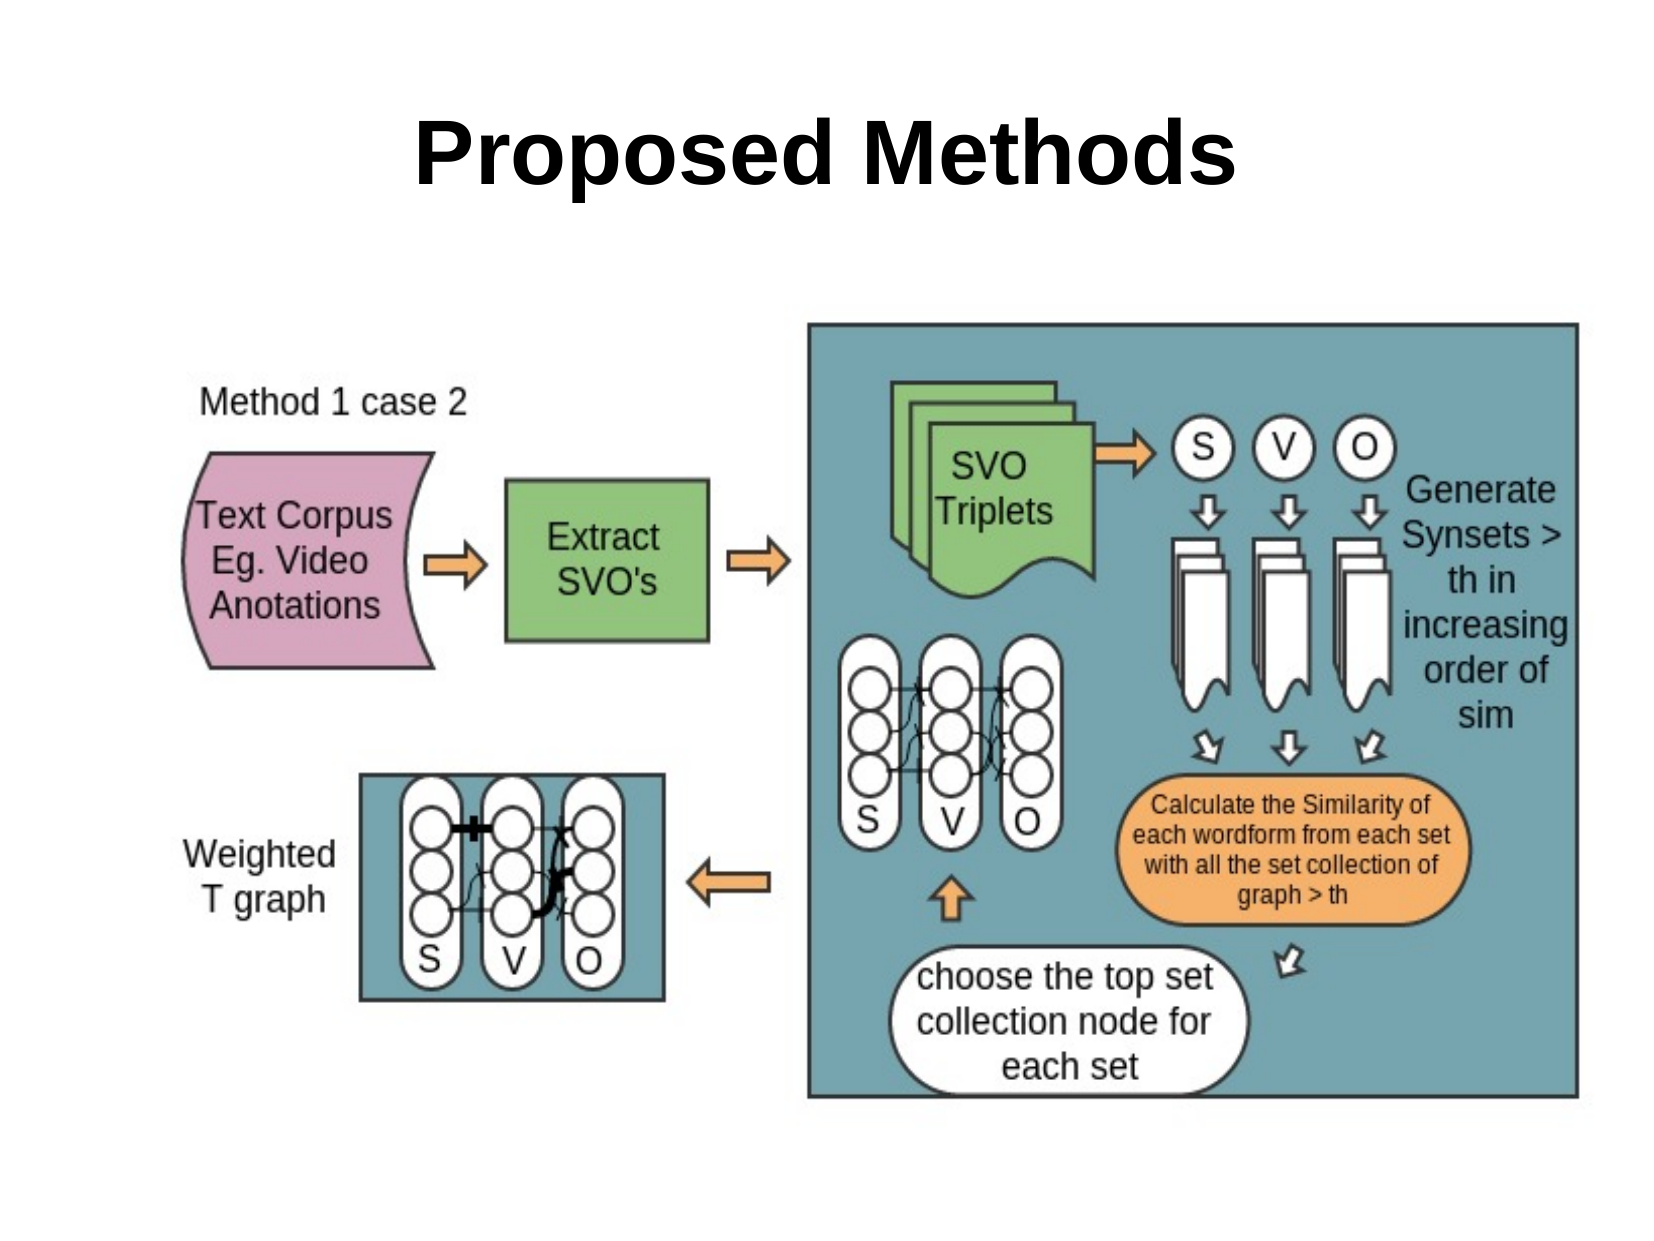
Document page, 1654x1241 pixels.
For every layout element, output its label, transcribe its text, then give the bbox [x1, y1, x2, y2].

title Proposed Methods [82, 49, 1571, 257]
picture [42, 304, 1618, 1140]
